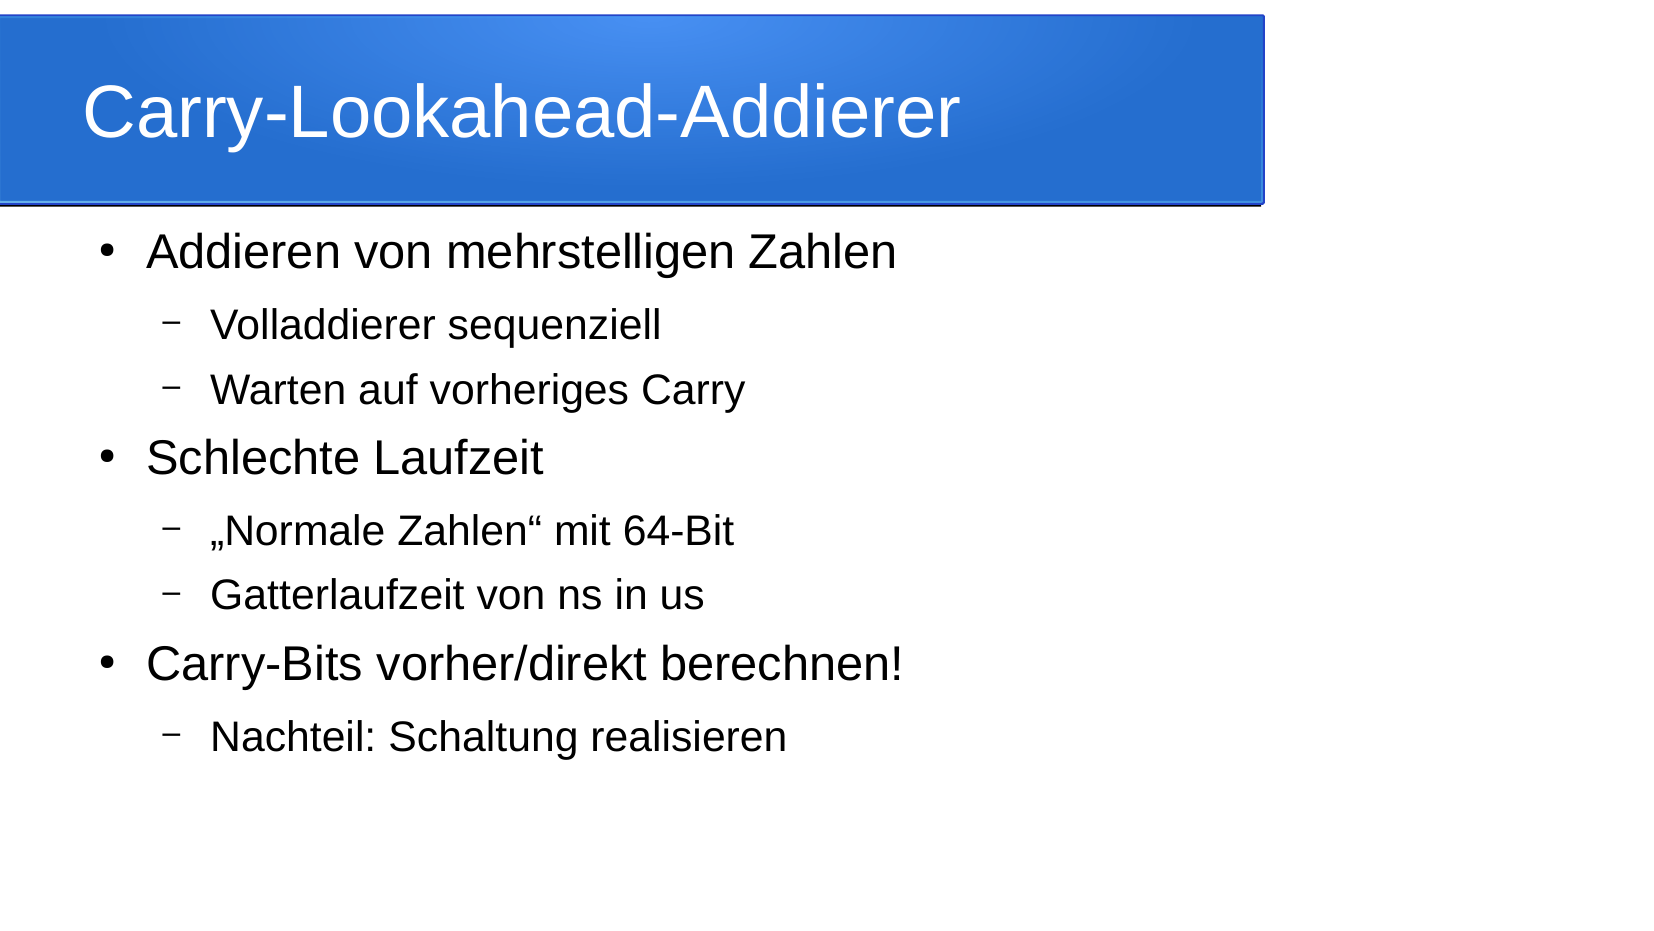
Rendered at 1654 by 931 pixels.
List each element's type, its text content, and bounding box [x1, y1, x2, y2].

title Carry-Lookahead-Addierer [82, 35, 1235, 189]
list Addieren von mehrstelligen Zahlen Volladdierer sequenziell Warten auf vorheriges Carry Schlechte Laufzeit „Normale Zahlen“ mit 64-Bit Gatterlaufzeit von ns in us Carry-Bits vorher/direkt berechnen! Nachteil: Schaltung realisieren [82, 224, 1571, 764]
